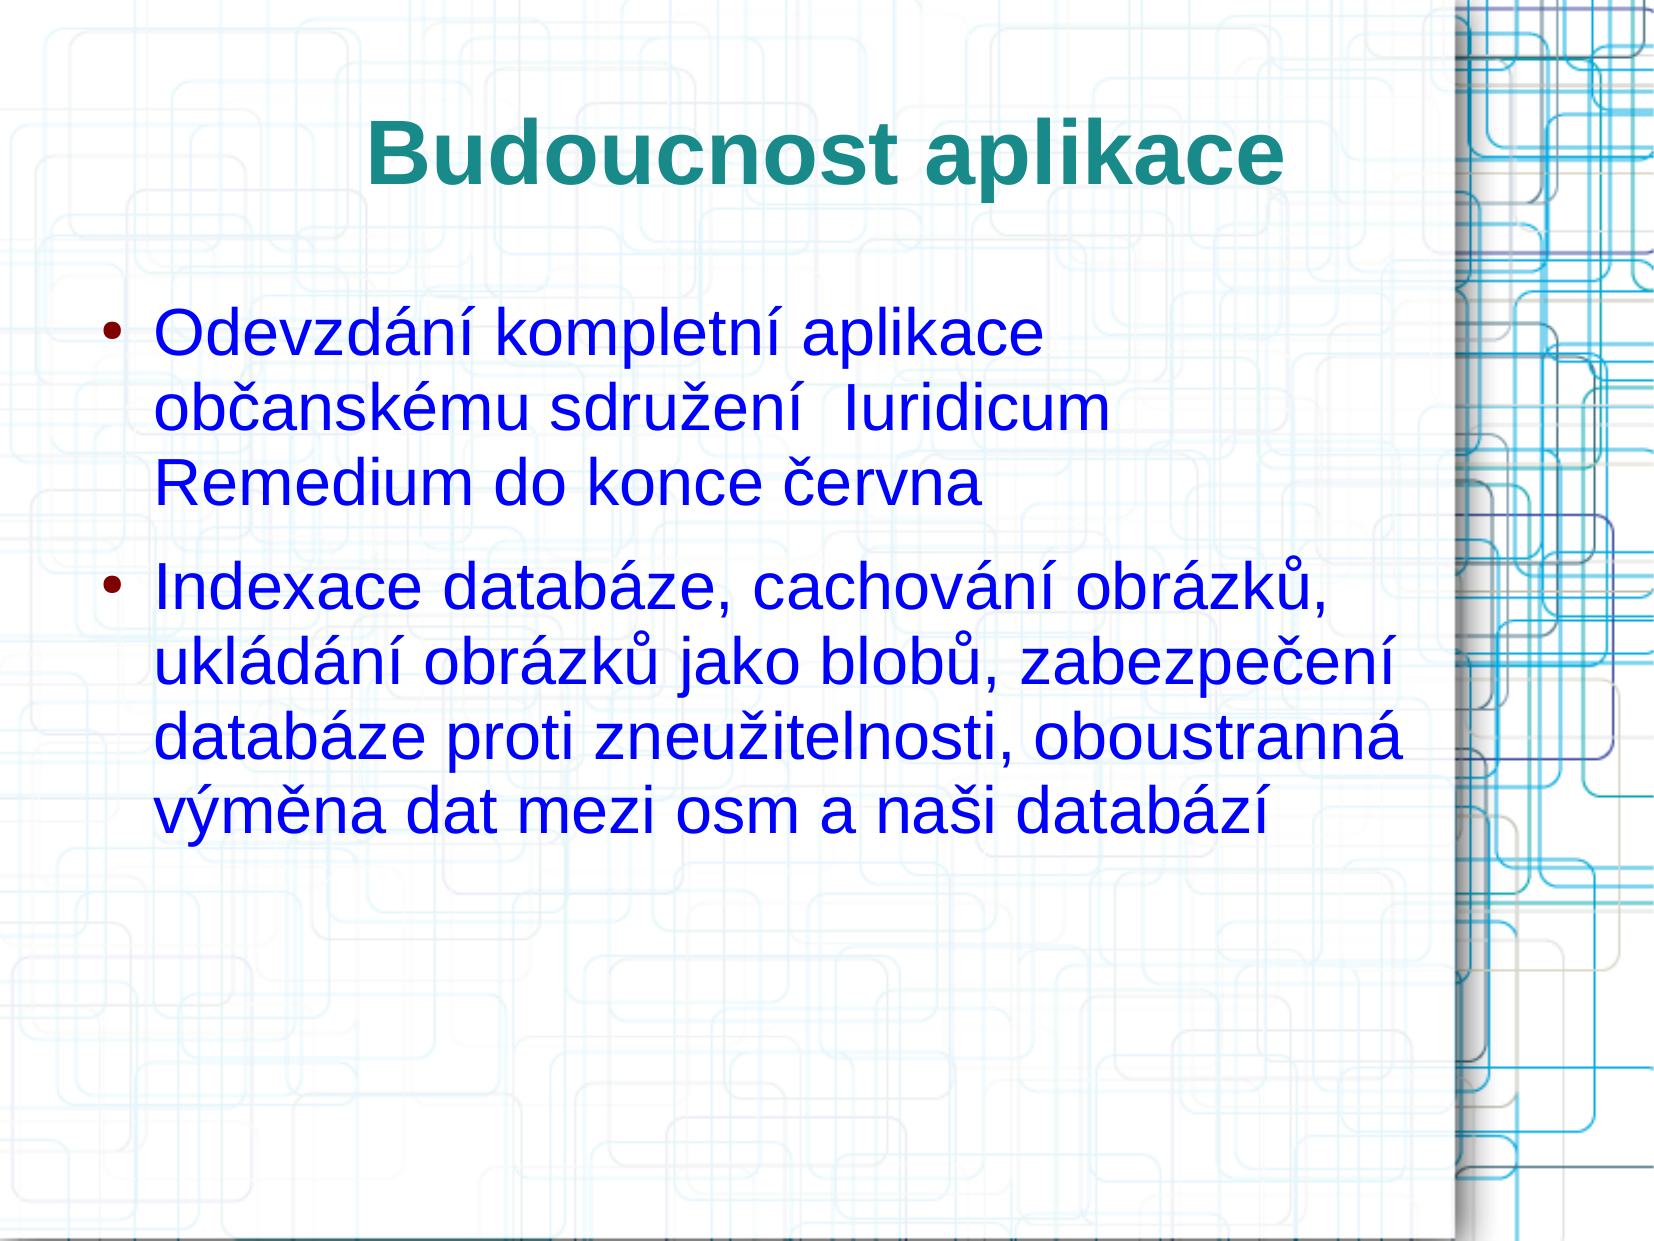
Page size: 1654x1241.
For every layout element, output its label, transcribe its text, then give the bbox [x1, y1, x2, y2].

list Odevzdání kompletní aplikace občanskému sdružení Iuridicum Remedium do konce června Indexace databáze, cachování obrázků, ukládání obrázků jako blobů, zabezpečení databáze proti zneužitelnosti, oboustranná výměna dat mezi osm a naši databází [82, 295, 1418, 1015]
picture [0, 0, 1654, 1241]
title Budoucnost aplikace [82, 56, 1571, 250]
